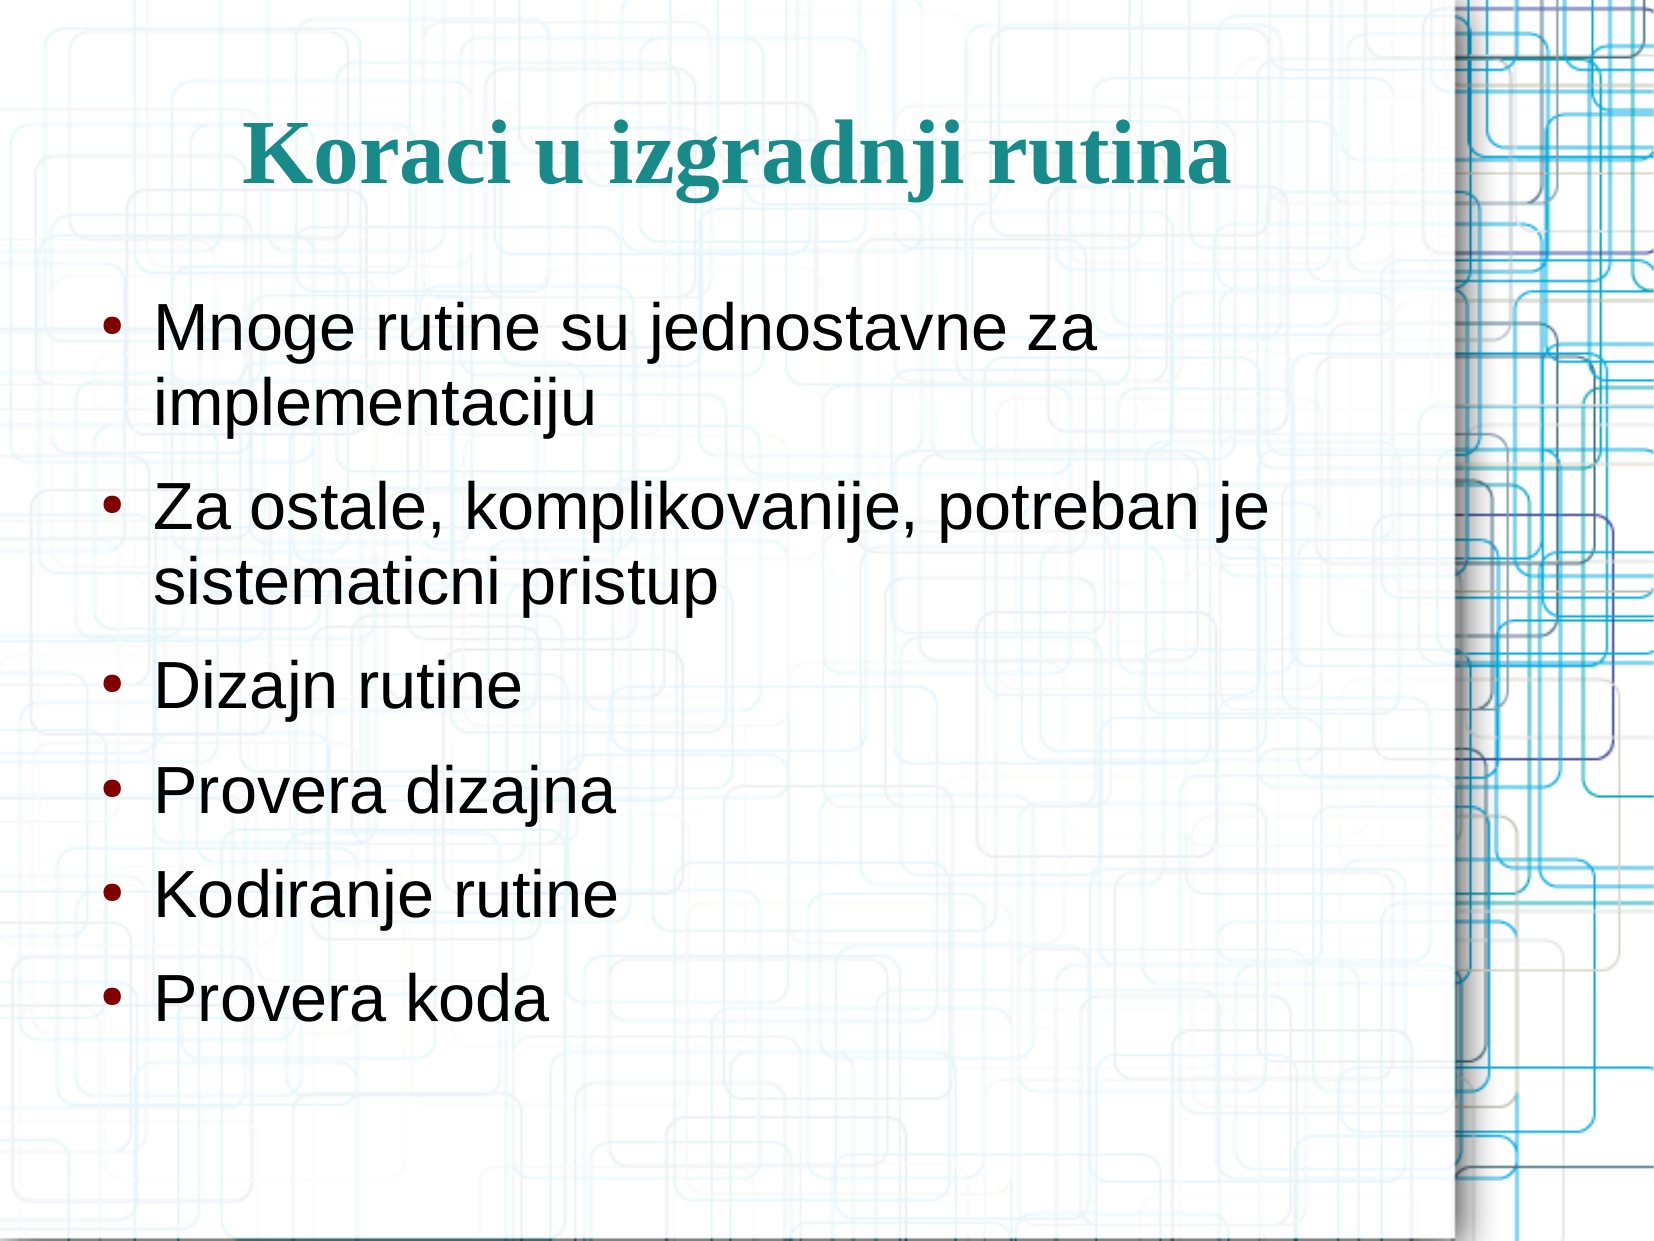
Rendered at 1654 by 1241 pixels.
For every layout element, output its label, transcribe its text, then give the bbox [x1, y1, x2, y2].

picture [0, 0, 1654, 1241]
title Koraci u izgradnji rutina [59, 49, 1418, 257]
list Mnoge rutine su jednostavne za implementaciju Za ostale, komplikovanije, potreban je sistematicni pristup Dizajn rutine Provera dizajna Kodiranje rutine Provera koda [82, 290, 1418, 1109]
